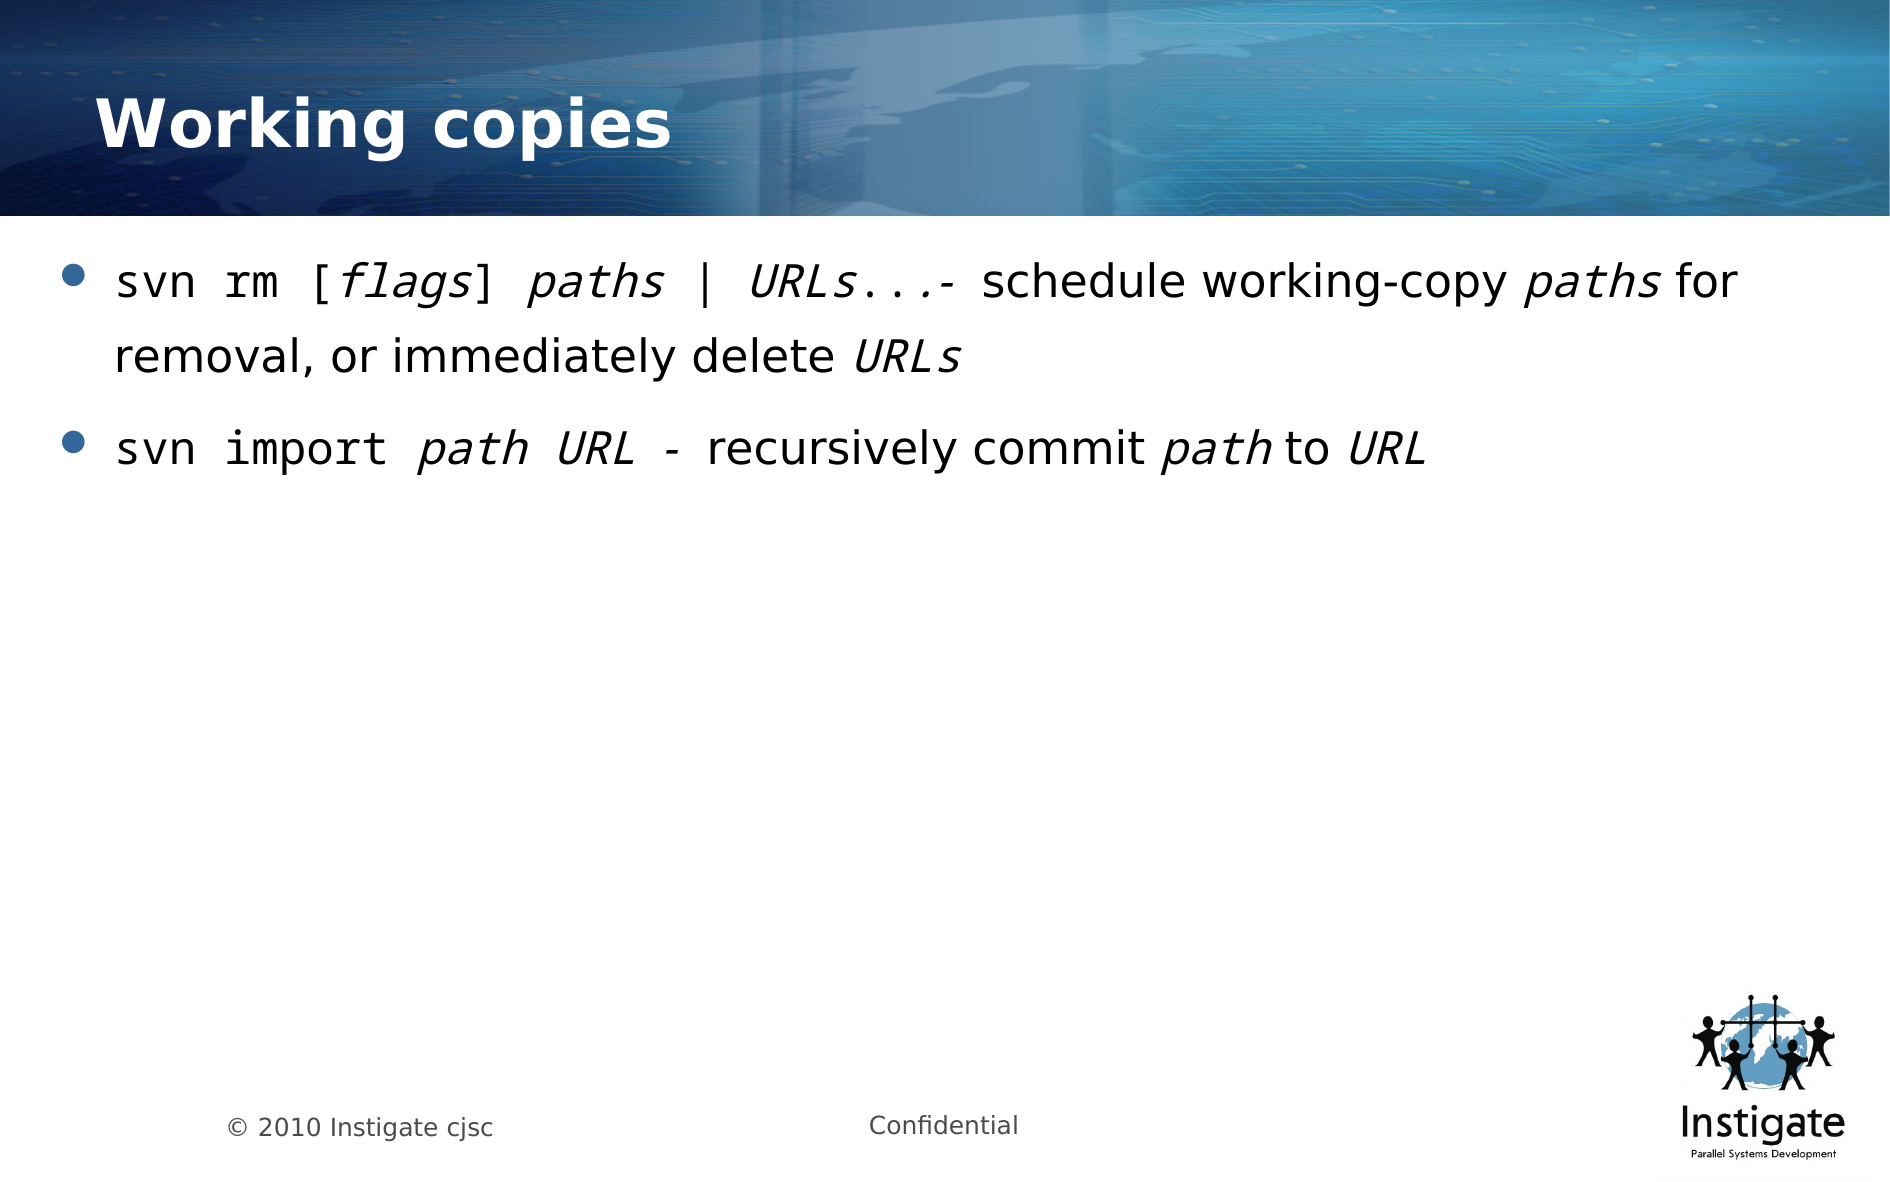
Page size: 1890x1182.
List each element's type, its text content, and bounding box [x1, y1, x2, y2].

title Working copies [94, 54, 1793, 210]
list svn rm [flags] paths | URLs...- schedule working-copy paths for removal, or immediately delete URLs svn import path URL - recursively commit path to URL [59, 236, 1831, 1001]
picture [1650, 956, 1876, 1182]
picture [0, 0, 1890, 216]
